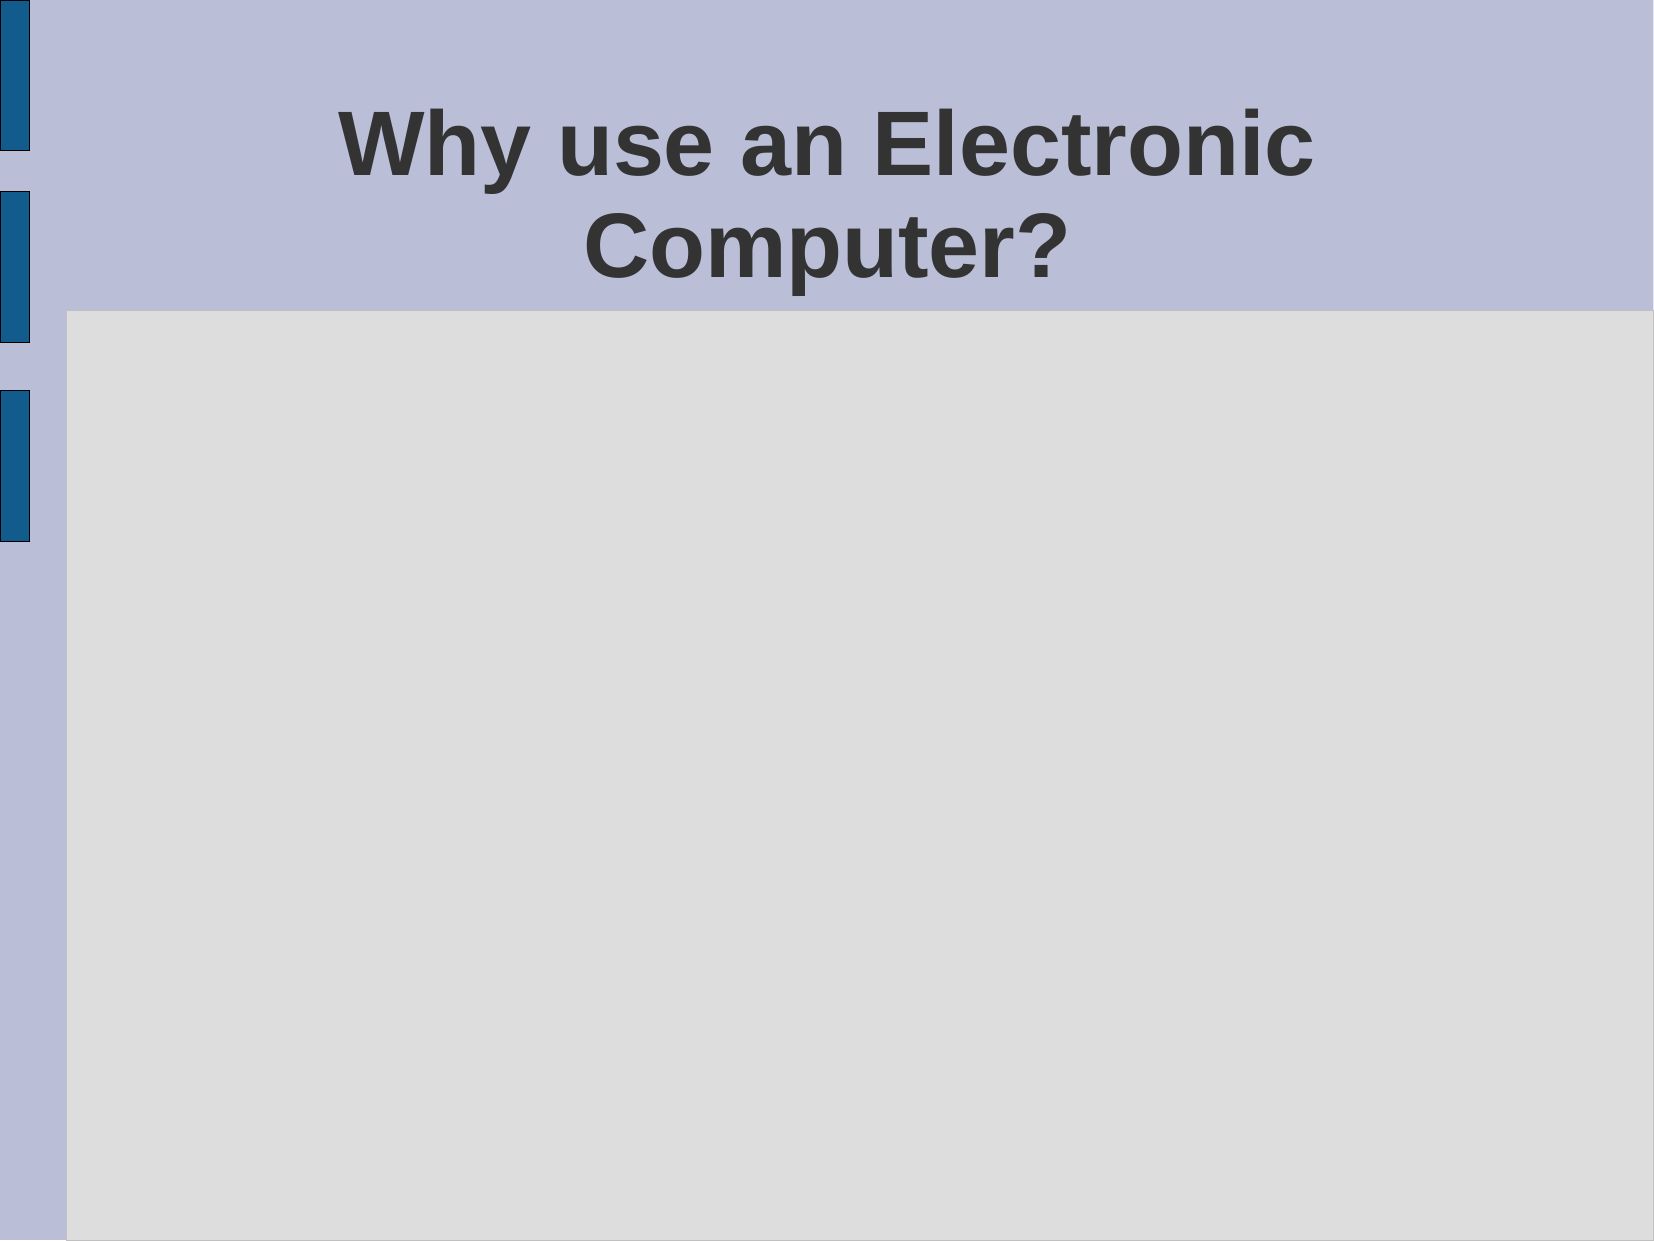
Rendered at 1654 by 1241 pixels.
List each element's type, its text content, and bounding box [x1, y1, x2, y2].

title Why use an Electronic Computer? [121, 91, 1534, 299]
